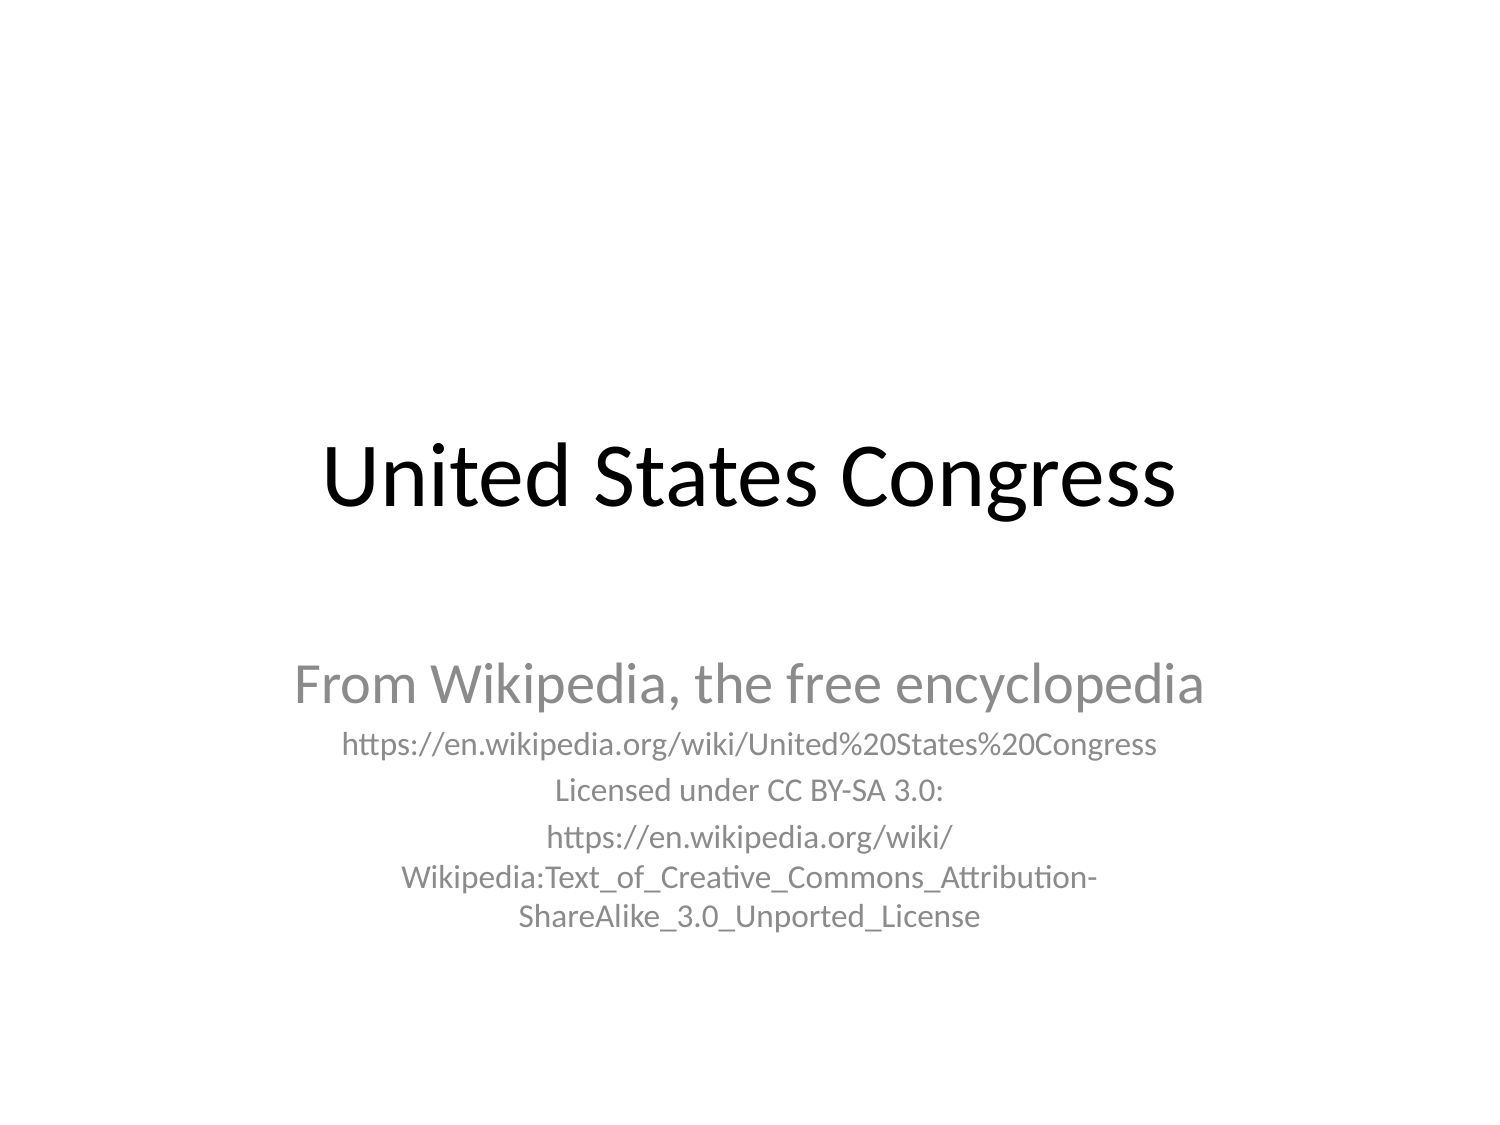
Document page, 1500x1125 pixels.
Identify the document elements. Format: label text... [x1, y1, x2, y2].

subtitle From Wikipedia, the free encyclopedia https://en.wikipedia.org/wiki/United%20States%20Congress Licensed under CC BY-SA 3.0: https://en.wikipedia.org/wiki/Wikipedia:Text_of_Creative_Commons_Attribution-ShareAlike_3.0_Unported_License [225, 637, 1275, 925]
title United States Congress [112, 349, 1388, 591]
